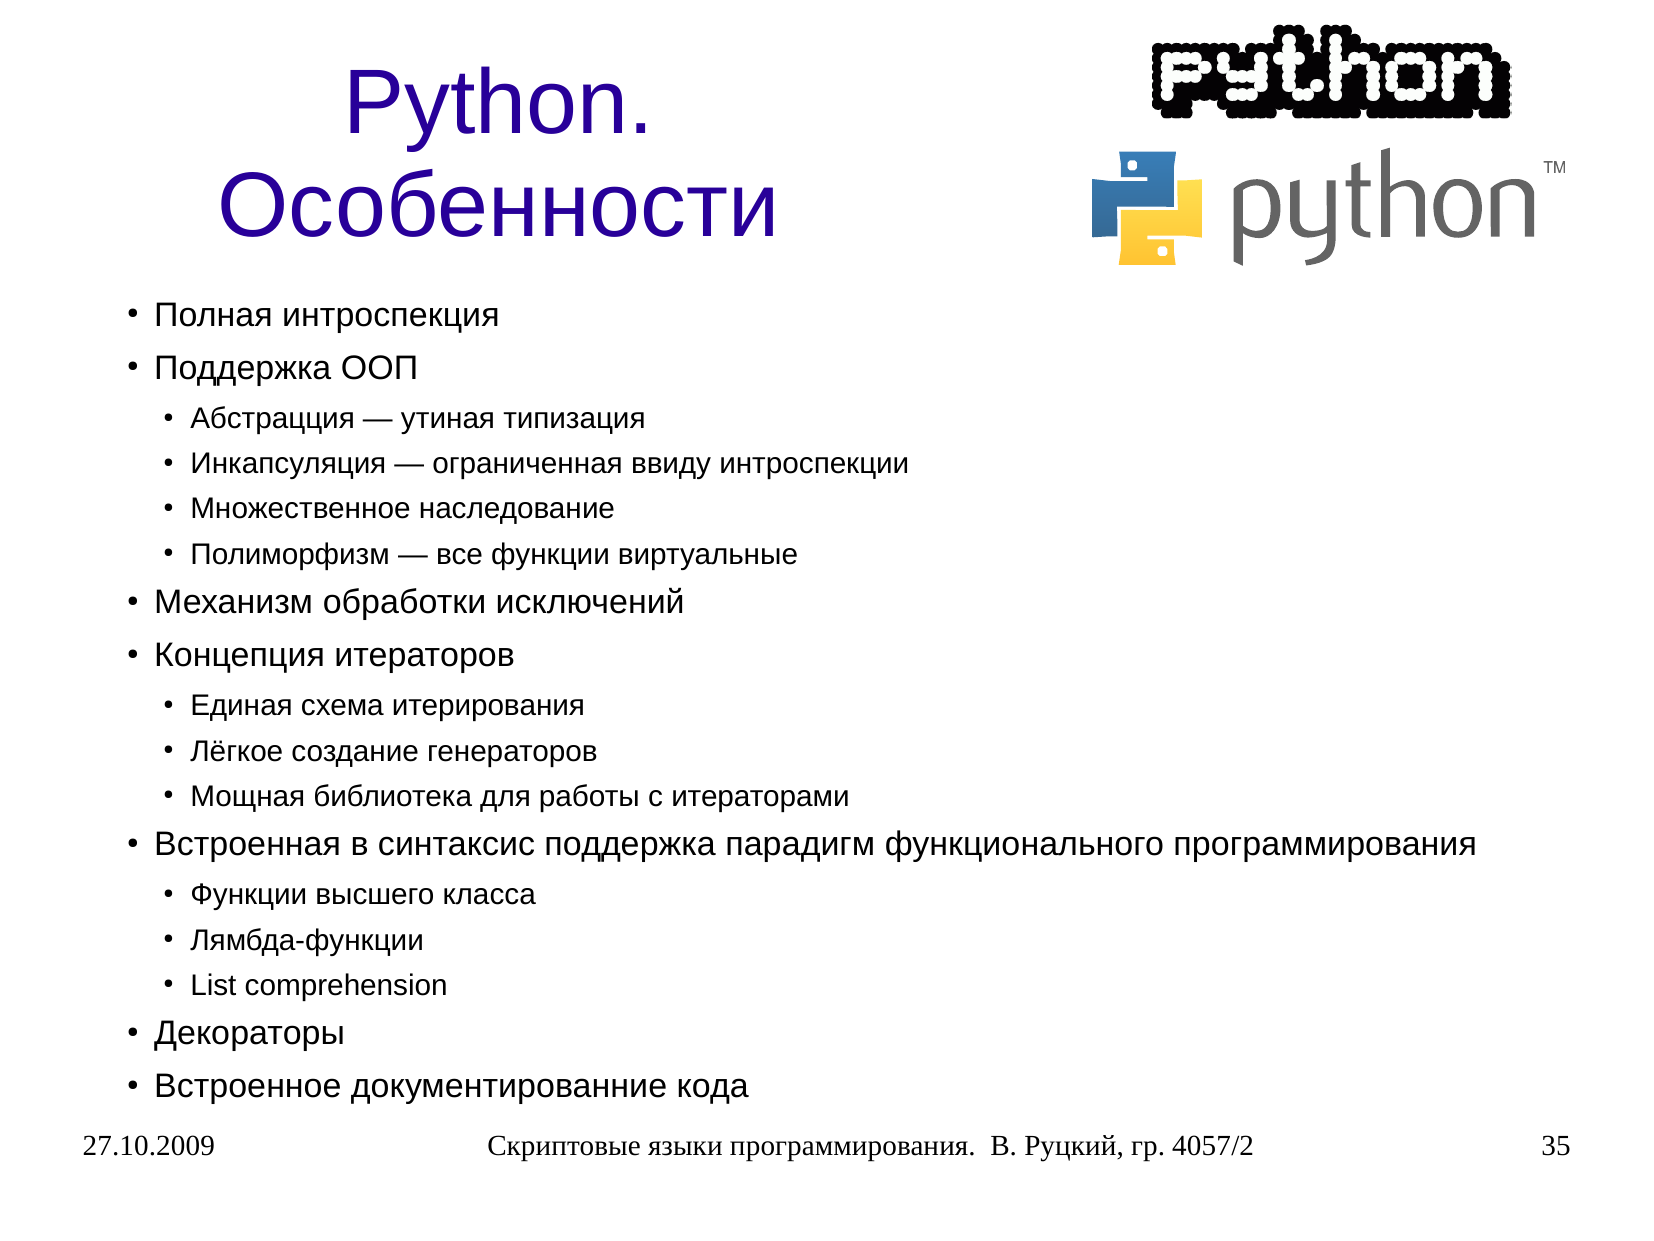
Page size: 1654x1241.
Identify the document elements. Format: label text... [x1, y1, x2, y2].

title Python. Особенности [82, 49, 916, 257]
list Полная интроспекция Поддержка ООП Абстрацция — утиная типизация Инкапсуляция — ограниченная ввиду интроспекции Множественное наследование Полиморфизм — все функции виртуальные Механизм обработки исключений Концепция итераторов Единая схема итерирования Лёгкое создание генераторов Мощная библиотека для работы с итераторами Встроенная в синтаксис поддержка парадигм функционального программирования Функции высшего класса Лямбда-функции List comprehension Декораторы Встроенное документированние кода [118, 295, 826, 1114]
list [826, 295, 1595, 1114]
picture [1151, 24, 1512, 119]
picture [1092, 147, 1565, 266]
